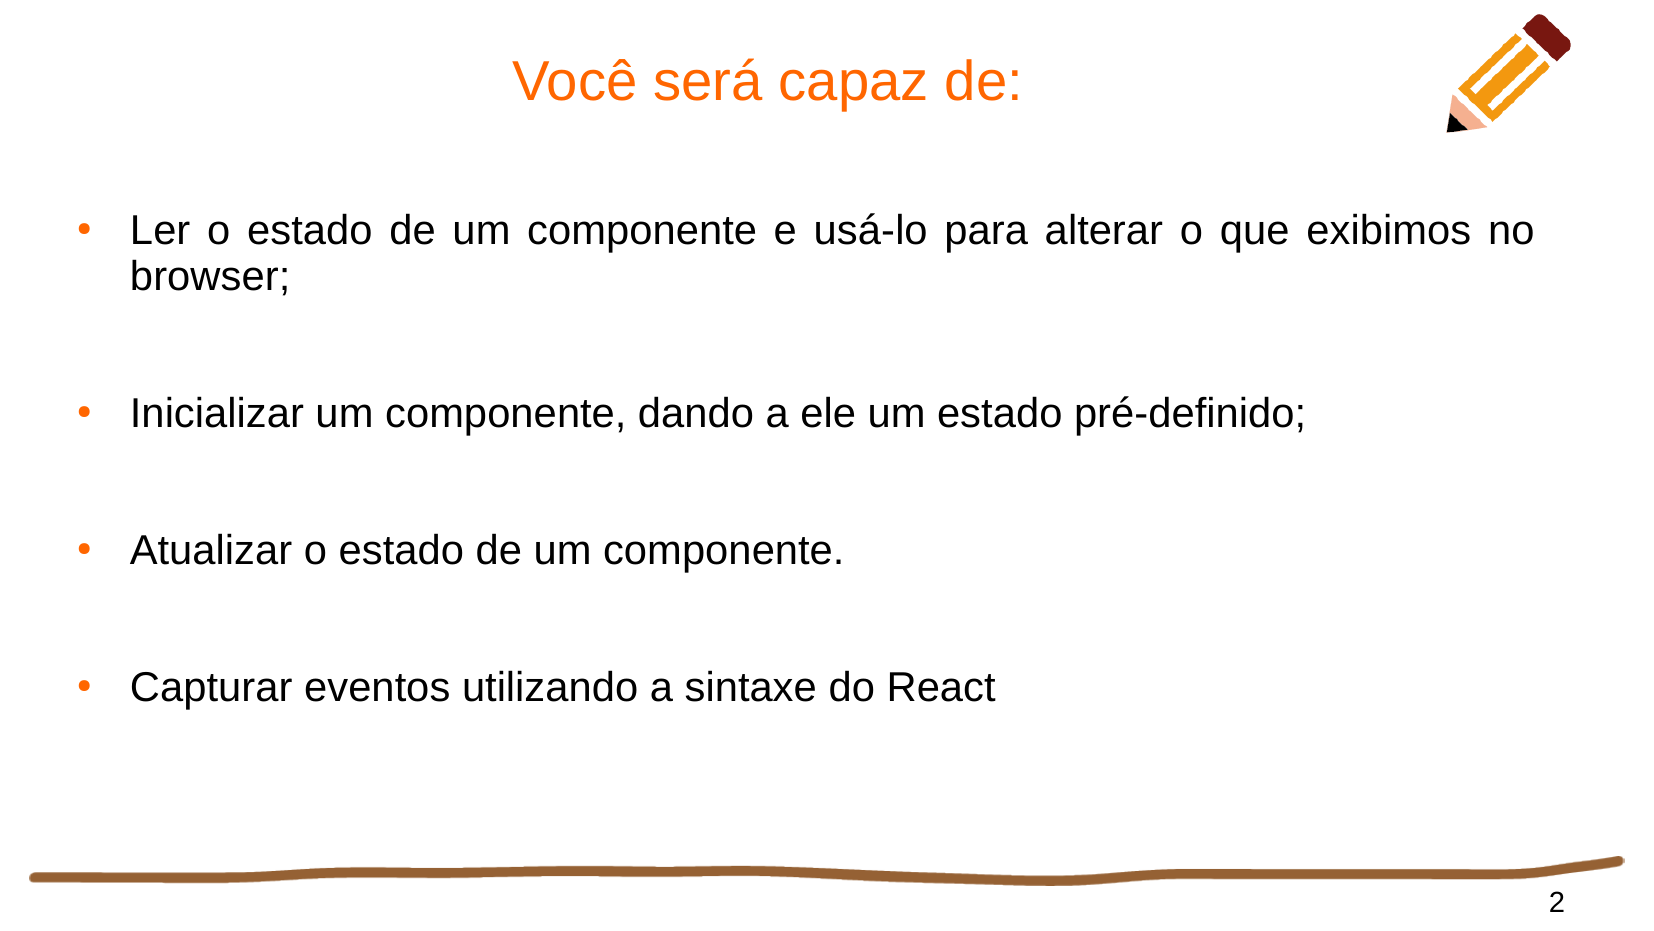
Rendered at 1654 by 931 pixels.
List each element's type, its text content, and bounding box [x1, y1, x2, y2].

list Ler o estado de um componente e usá-lo para alterar o que exibimos no browser; Inicializar um componente, dando a ele um estado pré-definido; Atualizar o estado de um componente. Capturar eventos utilizando a sintaxe do React [59, 206, 1536, 857]
picture [29, 856, 1625, 886]
title Você será capaz de: [88, 29, 1447, 133]
picture [1446, 14, 1571, 133]
